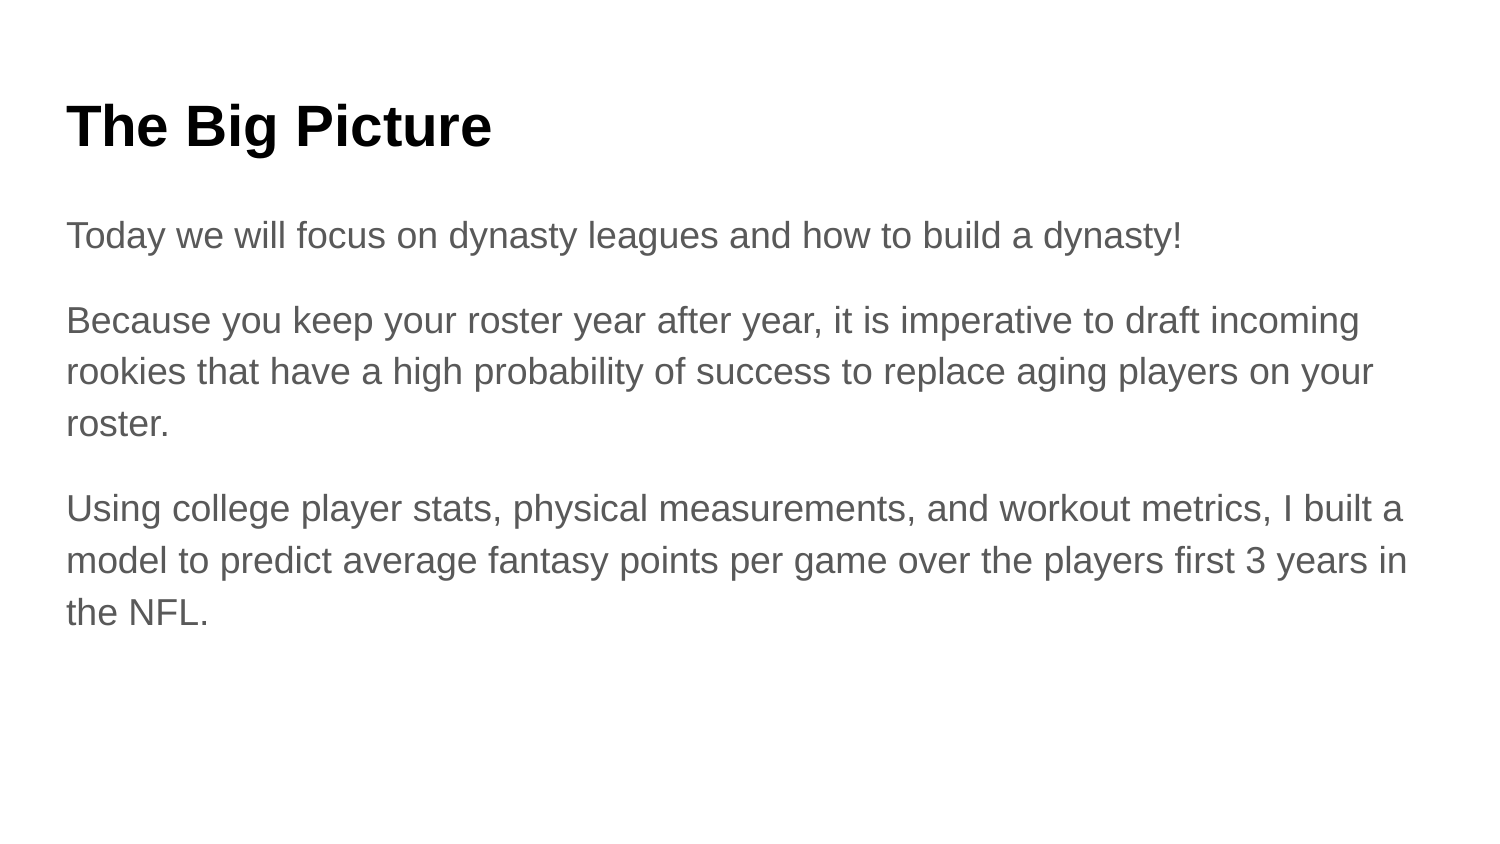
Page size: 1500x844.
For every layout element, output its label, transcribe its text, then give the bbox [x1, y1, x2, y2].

list Today we will focus on dynasty leagues and how to build a dynasty! Because you keep your roster year after year, it is imperative to draft incoming rookies that have a high probability of success to replace aging players on your roster. Using college player stats, physical measurements, and workout metrics, I built a model to predict average fantasy points per game over the players first 3 years in the NFL. [51, 189, 1449, 750]
title The Big Picture [51, 72, 1449, 167]
